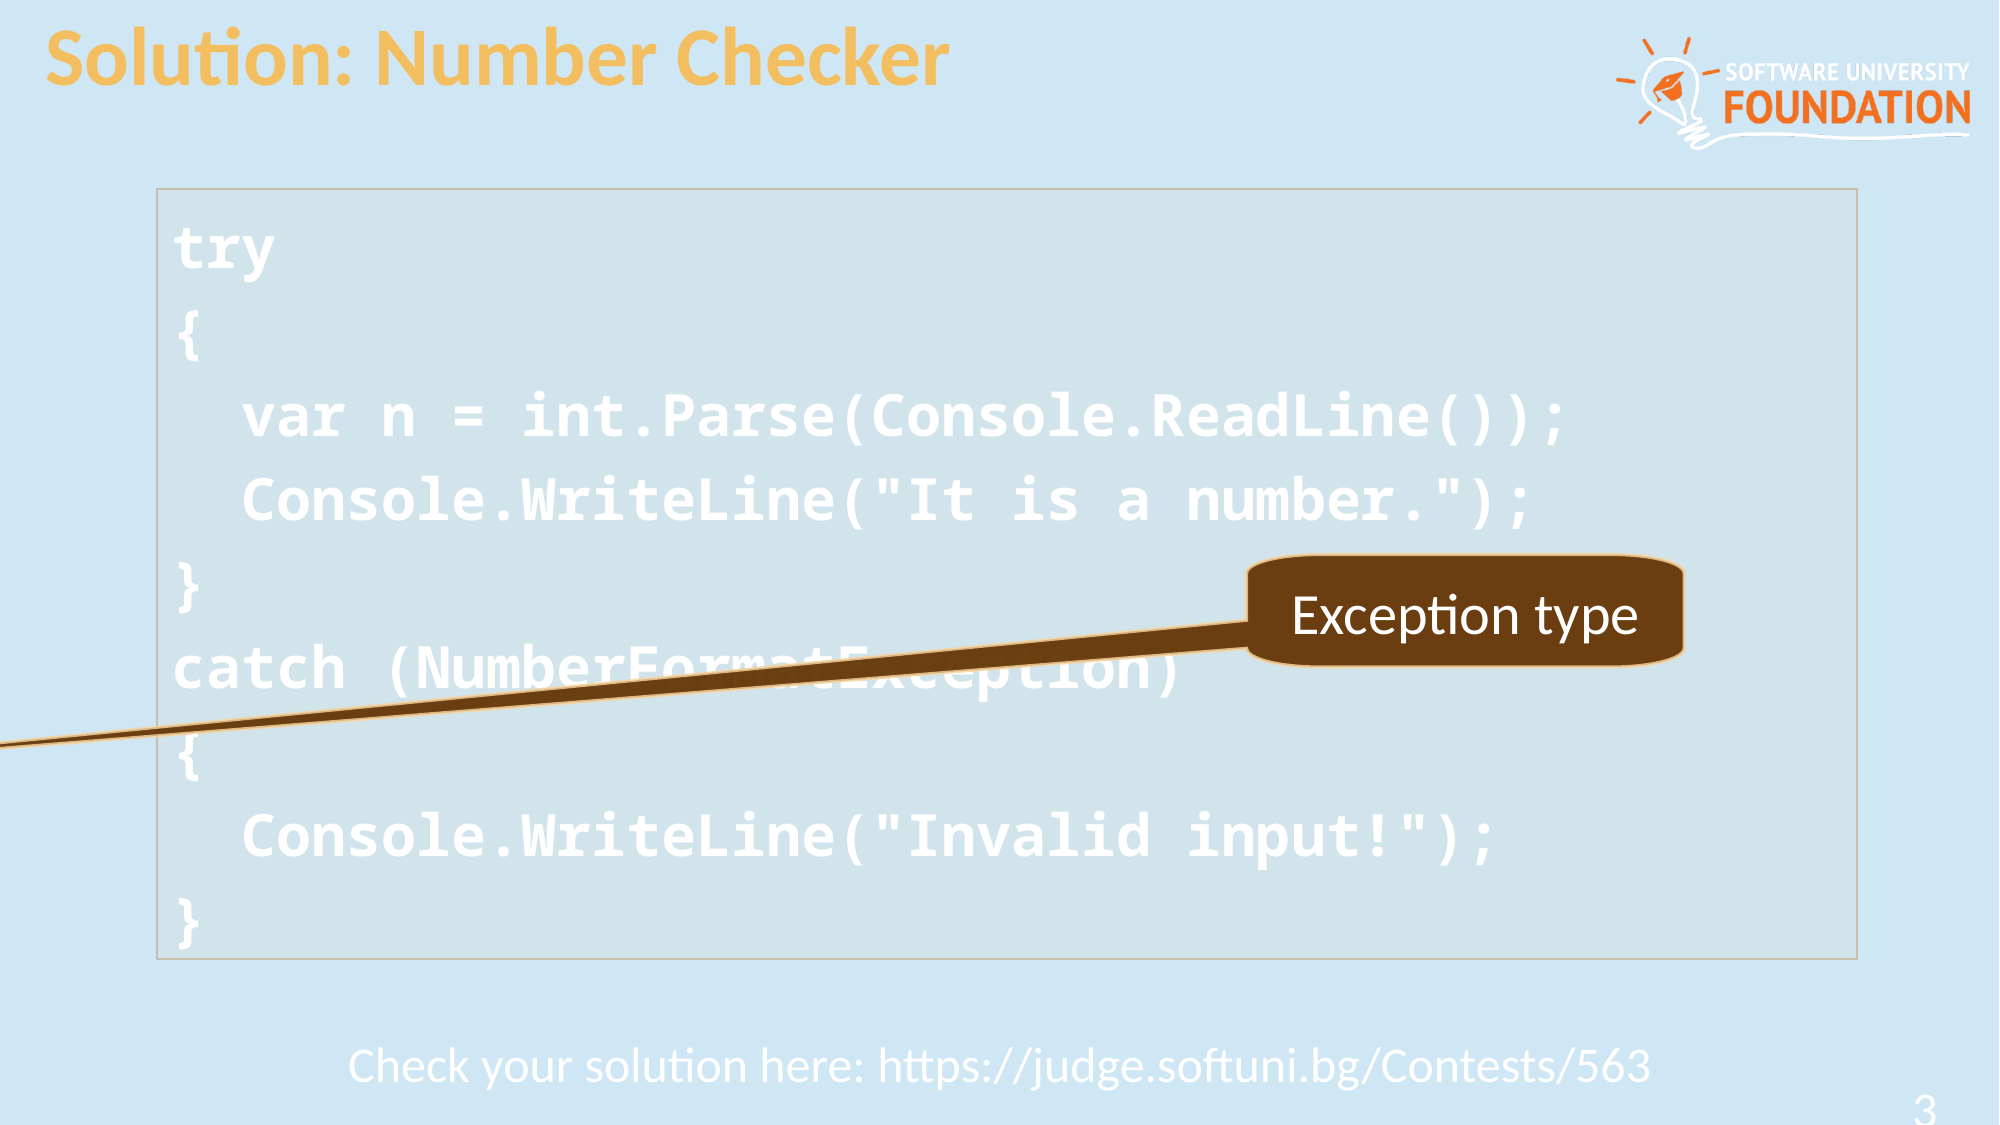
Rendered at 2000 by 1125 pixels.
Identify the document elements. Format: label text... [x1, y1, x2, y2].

text_box Exception type [0, 554, 1685, 749]
text_box try { var n = int.Parse(Console.ReadLine()); Console.WriteLine("It is a number."); } catch (NumberFormatException) { Console.WriteLine("Invalid input!"); } [156, 188, 1857, 960]
picture [1612, 37, 1970, 163]
title Solution: Number Checker [30, 6, 1602, 189]
slide_number <number> [1897, 1070, 1968, 1103]
text_box Check your solution here: https://judge.softuni.bg/Contests/563 [149, 1024, 1850, 1100]
